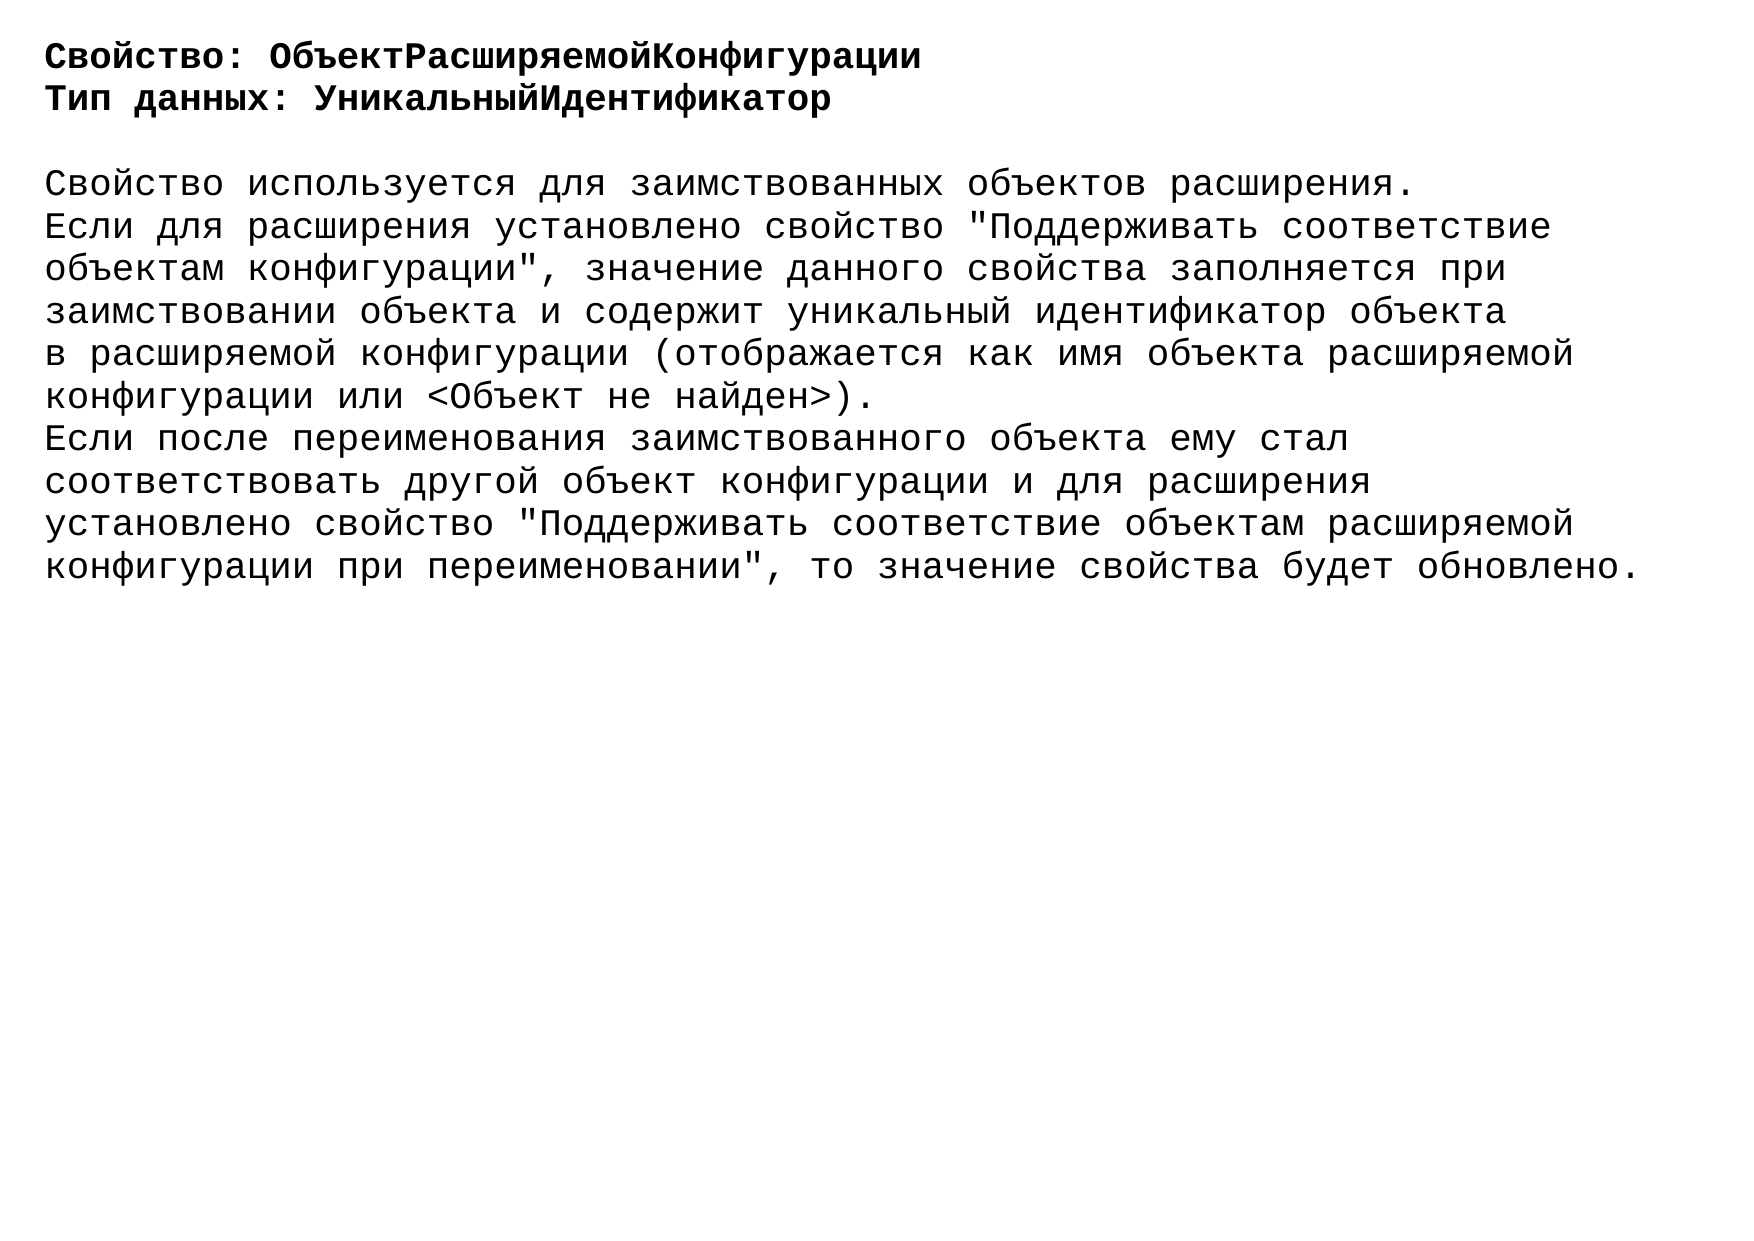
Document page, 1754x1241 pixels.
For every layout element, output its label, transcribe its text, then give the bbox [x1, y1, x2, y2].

text_box Свойство: ОбъектРасширяемойКонфигурации Тип данных: УникальныйИдентификатор Свойство используется для заимствованных объектов расширения. Если для расширения установлено свойство "Поддерживать соответствие объектам конфигурации", значение данного свойства заполняется при заимствовании объекта и содержит уникальный идентификатор объекта в расширяемой конфигурации (отображается как имя объекта расширяемой конфигурации или <Объект не найден>). Если после переименования заимствованного объекта ему стал соответствовать другой объект конфигурации и для расширения установлено свойство "Поддерживать соответствие объектам расширяемой конфигурации при переименовании", то значение свойства будет обновлено. [29, 29, 1713, 598]
